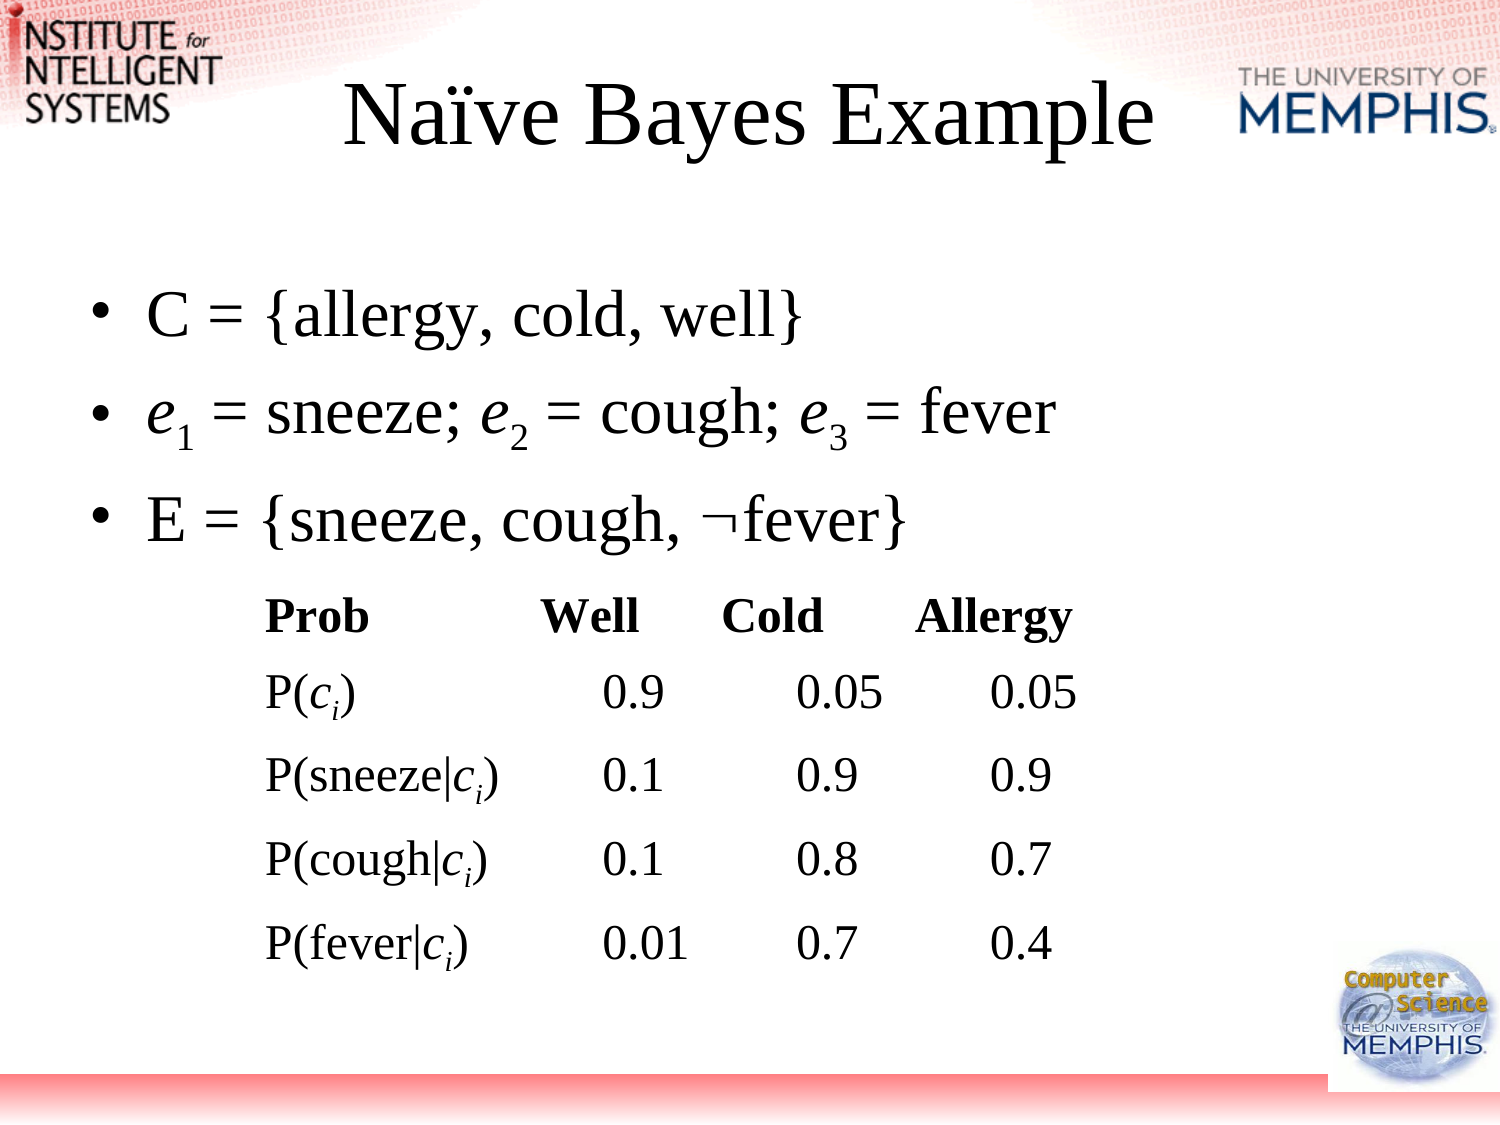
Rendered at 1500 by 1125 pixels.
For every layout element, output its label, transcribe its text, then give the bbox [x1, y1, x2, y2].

table_cell 0.05 [706, 650, 900, 734]
picture [1328, 941, 1500, 1092]
table_header Well [525, 575, 706, 650]
title Naïve Bayes Example [75, 45, 1426, 233]
table_cell 0.05 [900, 650, 1100, 734]
table_header Cold [706, 575, 900, 650]
table_cell P(sneeze|ci) [250, 734, 525, 818]
table_cell P(fever|ci) [250, 901, 525, 985]
table_cell P(cough|ci) [250, 818, 525, 901]
table_cell 0.9 [706, 734, 900, 818]
table_cell 0.9 [525, 650, 706, 734]
table_cell 0.1 [525, 734, 706, 818]
table_cell 0.7 [900, 818, 1100, 901]
table_cell 0.7 [706, 901, 900, 985]
table_cell 0.01 [525, 901, 706, 985]
table_cell P(ci) [250, 650, 525, 734]
table_header Prob [250, 575, 525, 650]
table_header Allergy [900, 575, 1100, 650]
list C = {allergy, cold, well} e1 = sneeze; e2 = cough; e3 = fever E = {sneeze, cough, fever} [75, 262, 1426, 1006]
picture [1012, 0, 1500, 141]
table_cell 0.9 [900, 734, 1100, 818]
picture [0, 0, 501, 132]
table_cell 0.1 [525, 818, 706, 901]
table_cell 0.8 [706, 818, 900, 901]
table_cell 0.4 [900, 901, 1100, 985]
